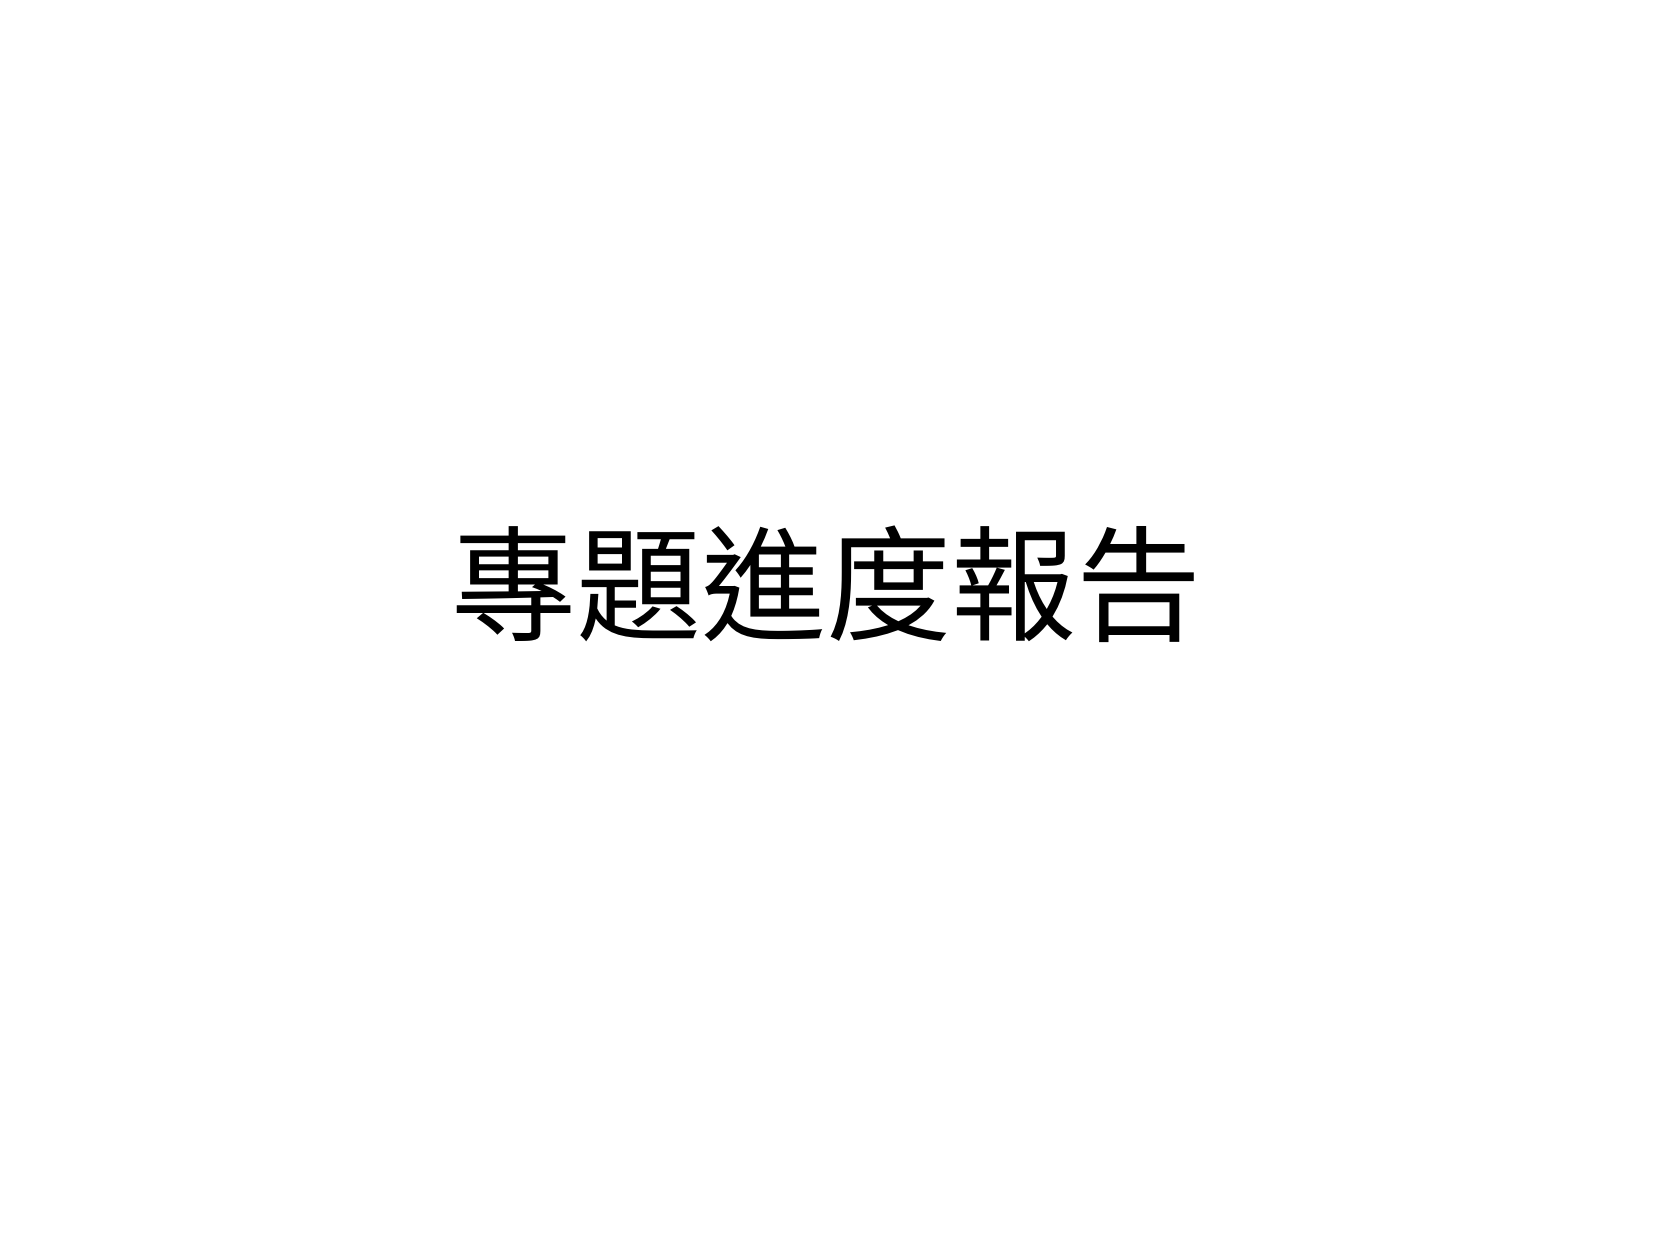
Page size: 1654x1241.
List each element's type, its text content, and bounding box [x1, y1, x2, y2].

text_box 專題進度報告 [82, 477, 1571, 685]
